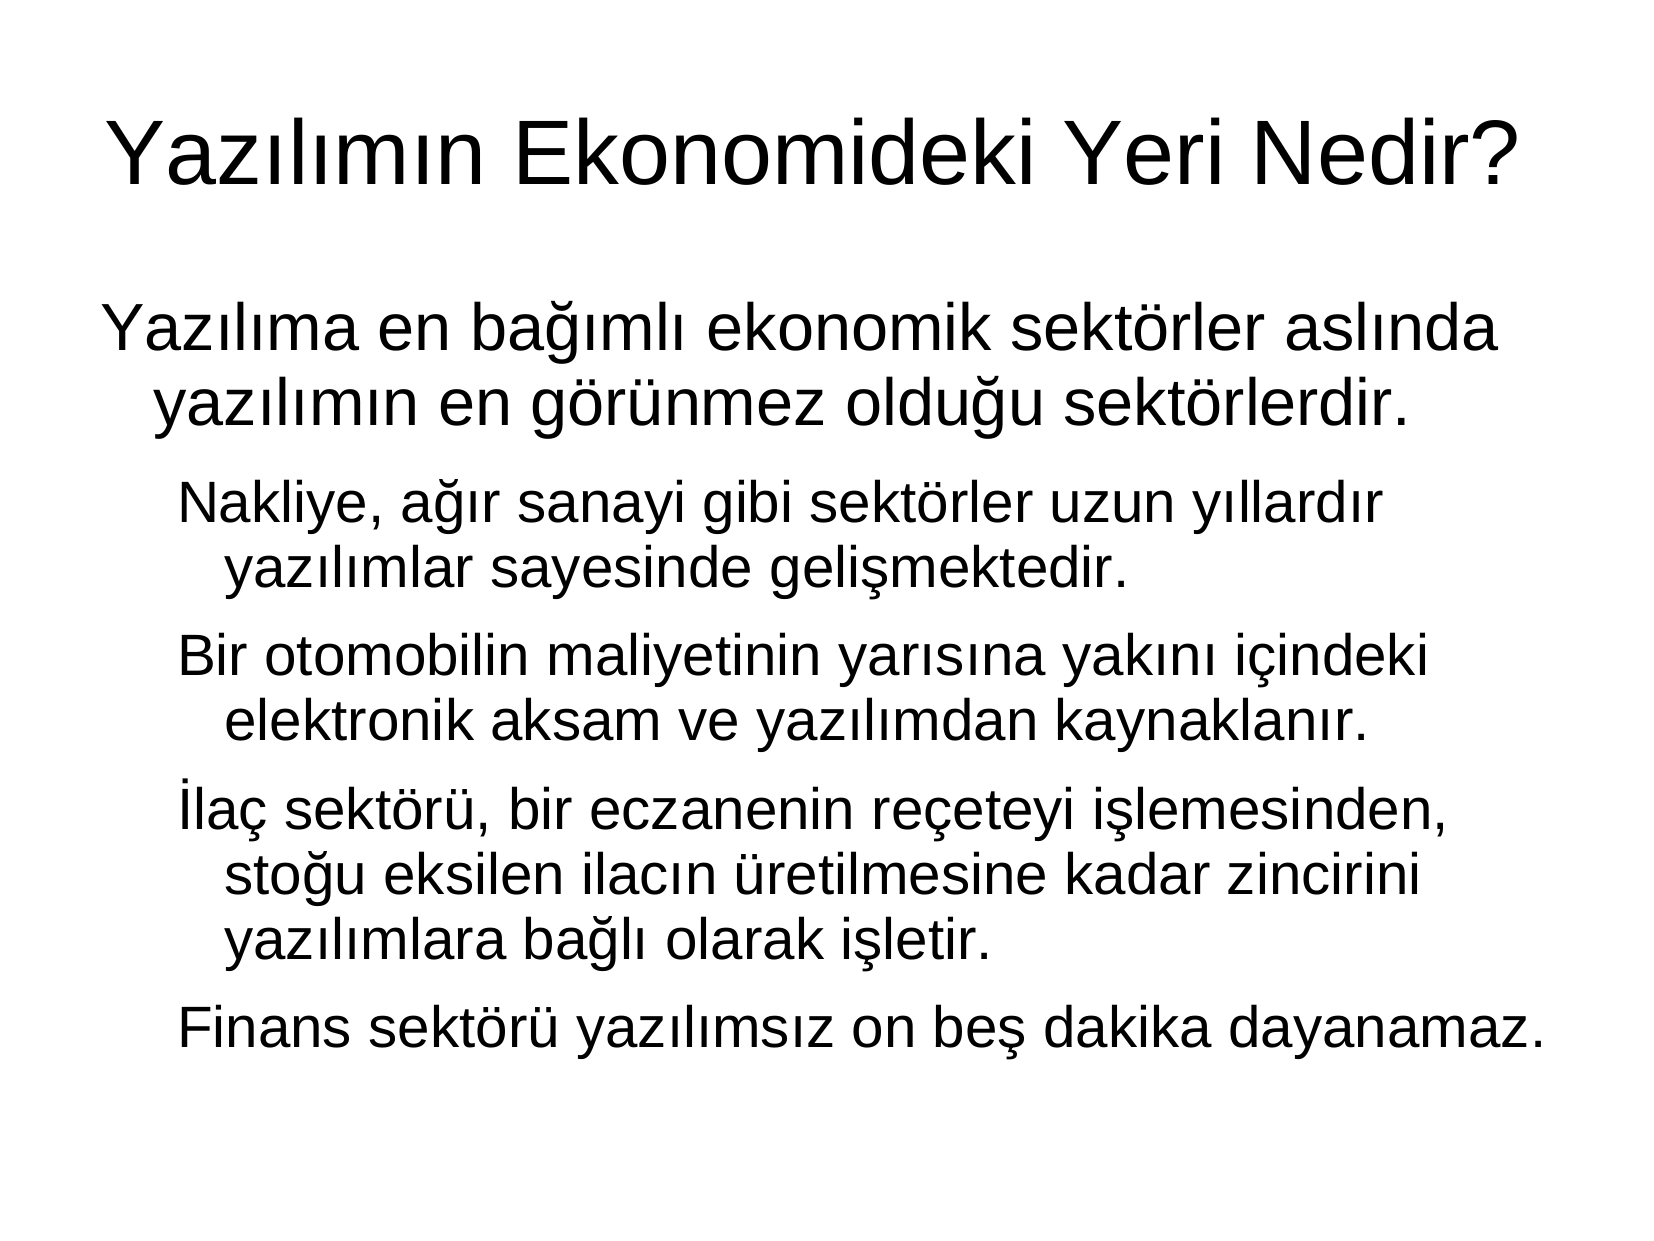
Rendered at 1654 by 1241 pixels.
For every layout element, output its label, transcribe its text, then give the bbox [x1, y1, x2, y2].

list Yazılıma en bağımlı ekonomik sektörler aslında yazılımın en görünmez olduğu sektörlerdir. Nakliye, ağır sanayi gibi sektörler uzun yıllardır yazılımlar sayesinde gelişmektedir. Bir otomobilin maliyetinin yarısına yakını içindeki elektronik aksam ve yazılımdan kaynaklanır. İlaç sektörü, bir eczanenin reçeteyi işlemesinden, stoğu eksilen ilacın üretilmesine kadar zincirini yazılımlara bağlı olarak işletir. Finans sektörü yazılımsız on beş dakika dayanamaz. [82, 290, 1571, 1210]
title Yazılımın Ekonomideki Yeri Nedir? [82, 49, 1571, 257]
